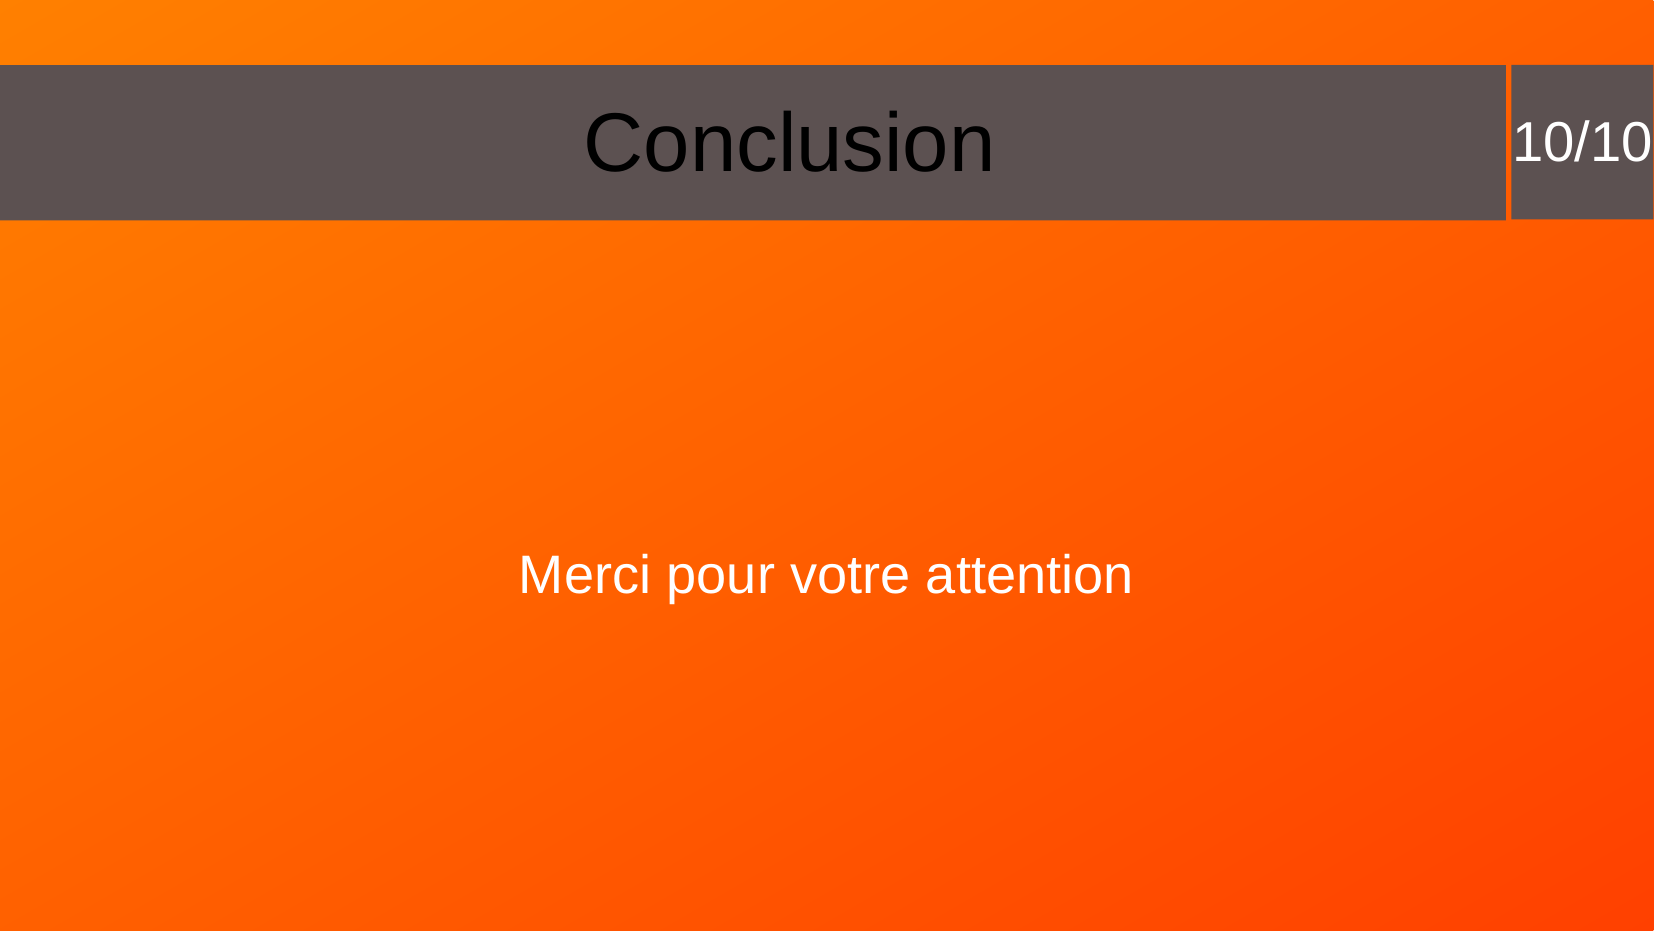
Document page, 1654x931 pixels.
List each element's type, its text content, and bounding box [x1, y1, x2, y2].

text_box 10/10 [1511, 64, 1654, 220]
title Conclusion [0, 65, 1506, 220]
text_box Merci pour votre attention [0, 220, 1654, 931]
